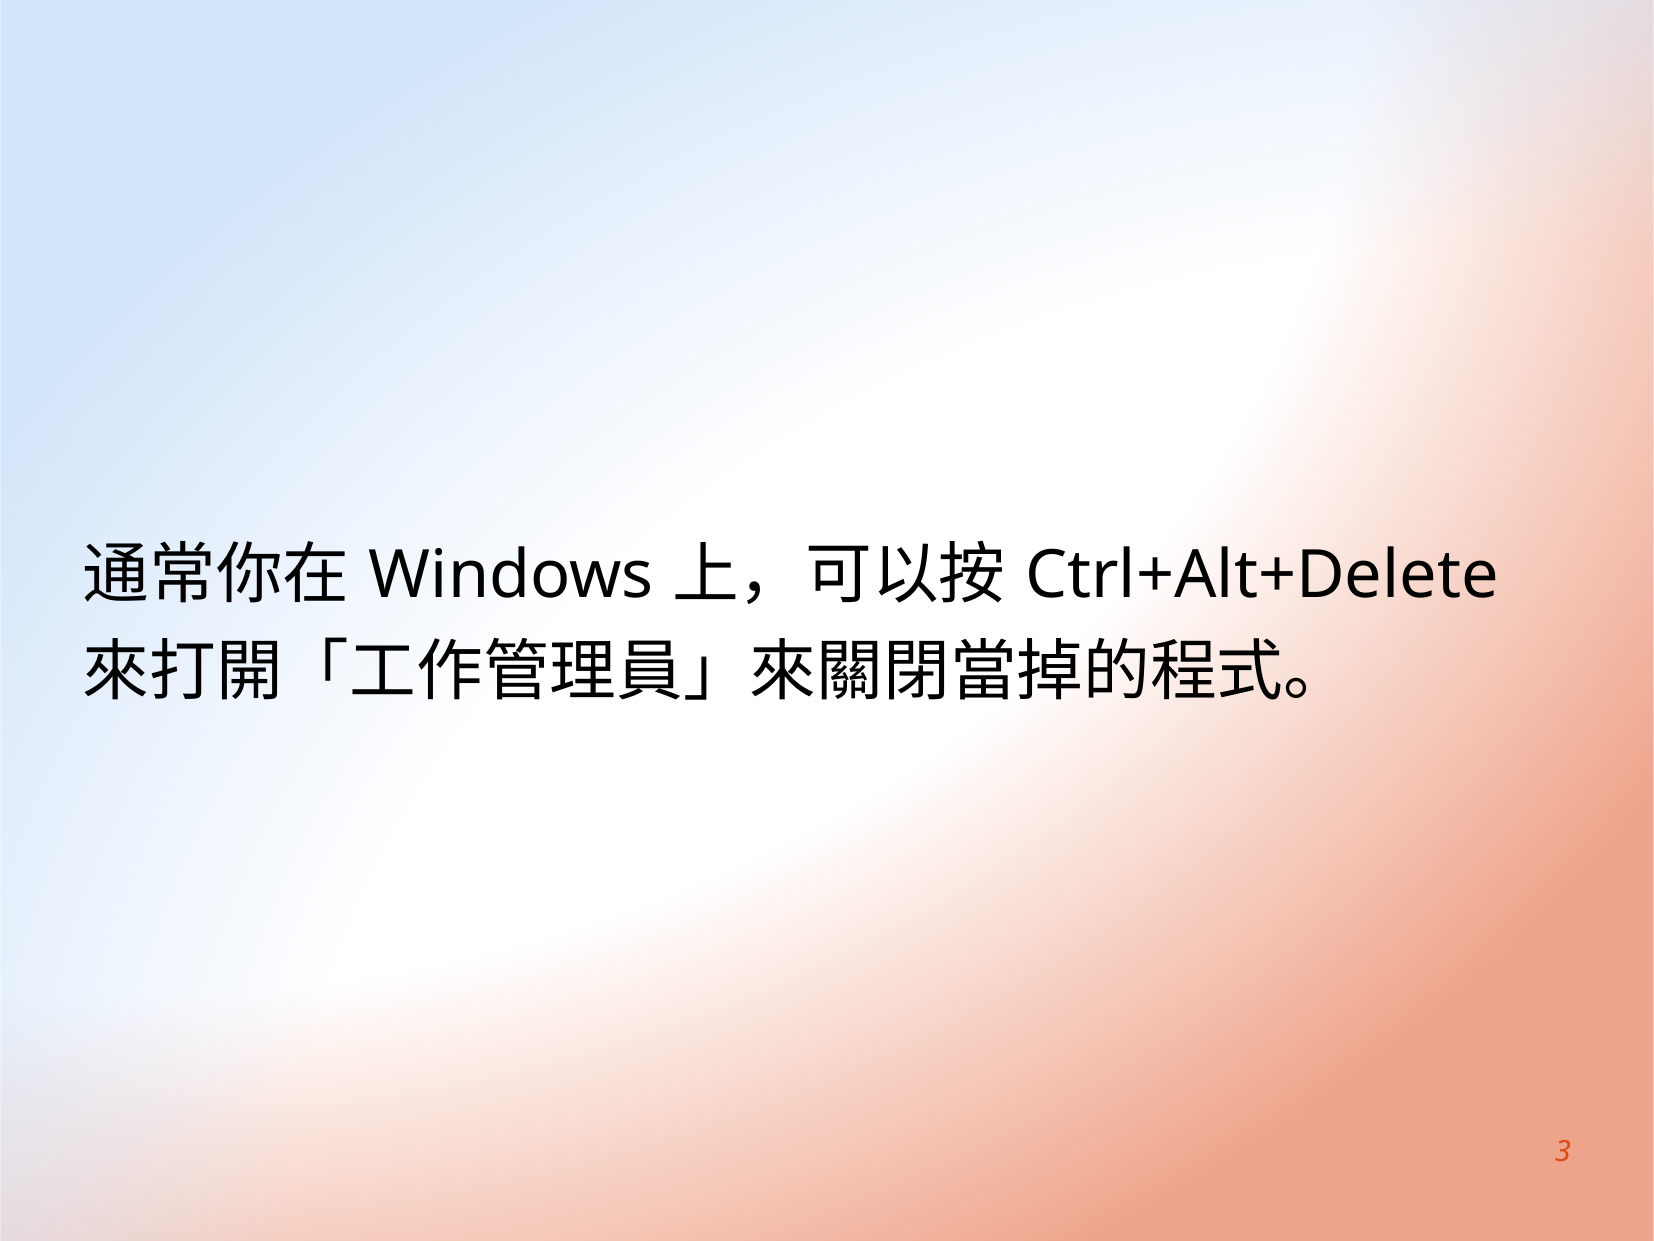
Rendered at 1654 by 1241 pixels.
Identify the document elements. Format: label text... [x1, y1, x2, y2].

subtitle 通常你在Windows上，可以按Ctrl+Alt+Delete來打開「工作管理員」來關閉當掉的程式。 [82, 49, 1571, 1186]
picture [0, 0, 1654, 1241]
